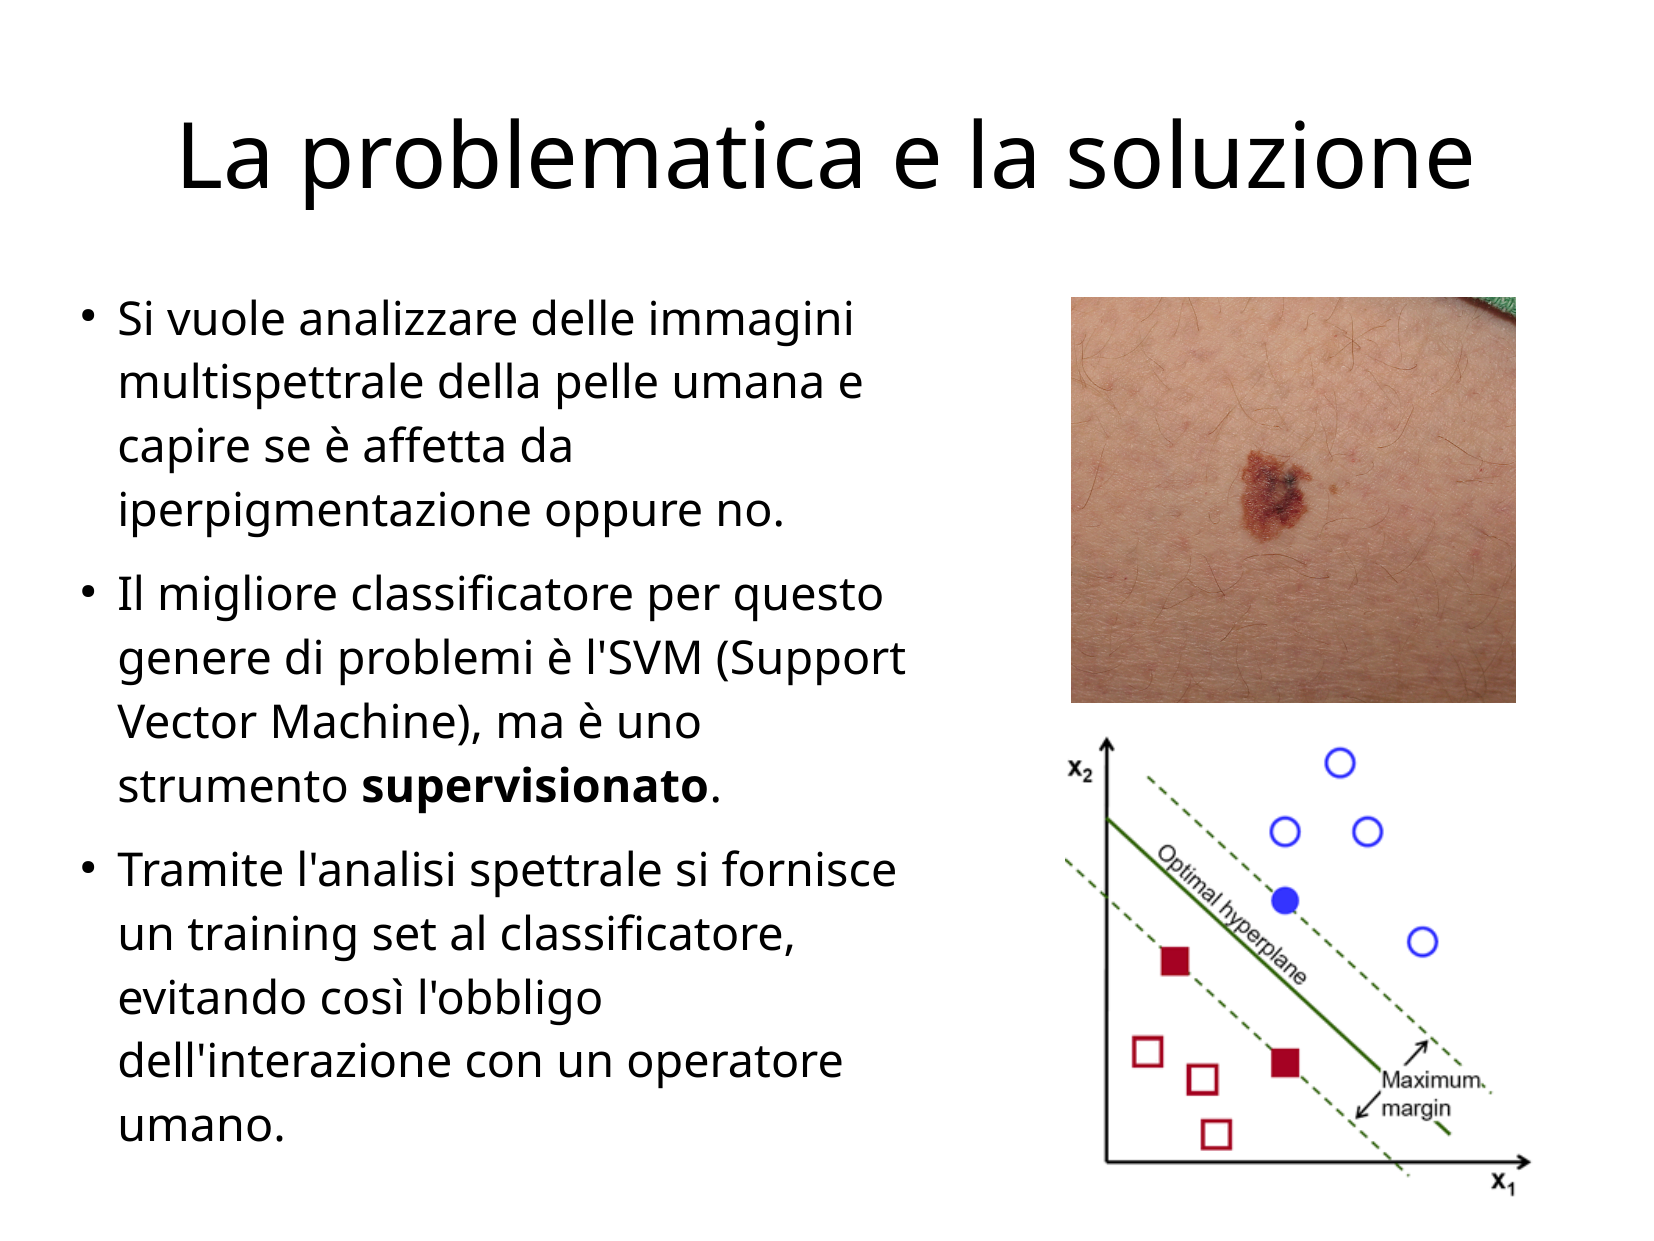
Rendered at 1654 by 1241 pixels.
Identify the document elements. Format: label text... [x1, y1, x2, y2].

list Si vuole analizzare delle immagini multispettrale della pelle umana e capire se è affetta da iperpigmentazione oppure no. Il migliore classificatore per questo genere di problemi è l'SVM (Support Vector Machine), ma è uno strumento supervisionato. Tramite l'analisi spettrale si fornisce un training set al classificatore, evitando così l'obbligo dell'interazione con un operatore umano. [67, 285, 946, 1165]
picture [1065, 734, 1534, 1198]
title La problematica e la soluzione [82, 49, 1571, 257]
picture [1071, 297, 1516, 703]
